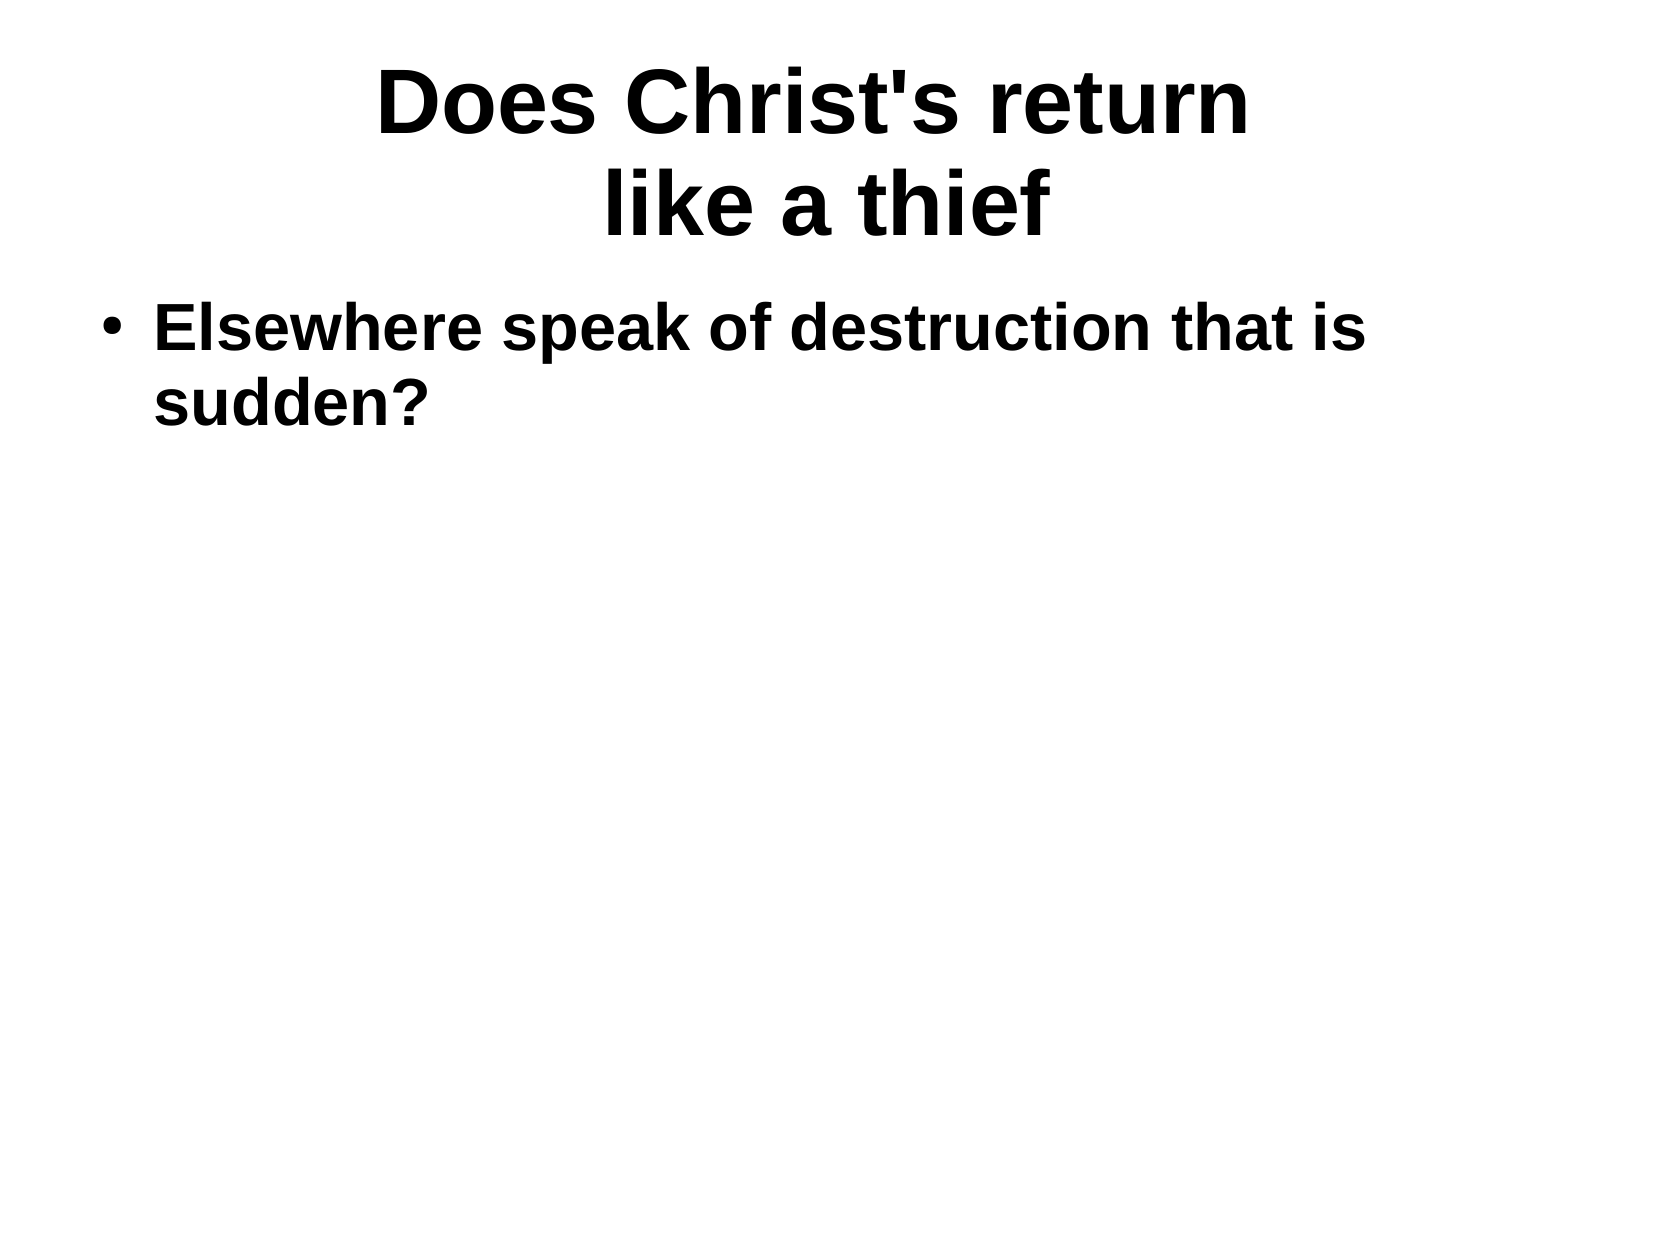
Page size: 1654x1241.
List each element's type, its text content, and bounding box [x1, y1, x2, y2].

title Does Christ's return like a thief [82, 49, 1571, 257]
list Elsewhere speak of destruction that is sudden? [82, 290, 1571, 1109]
